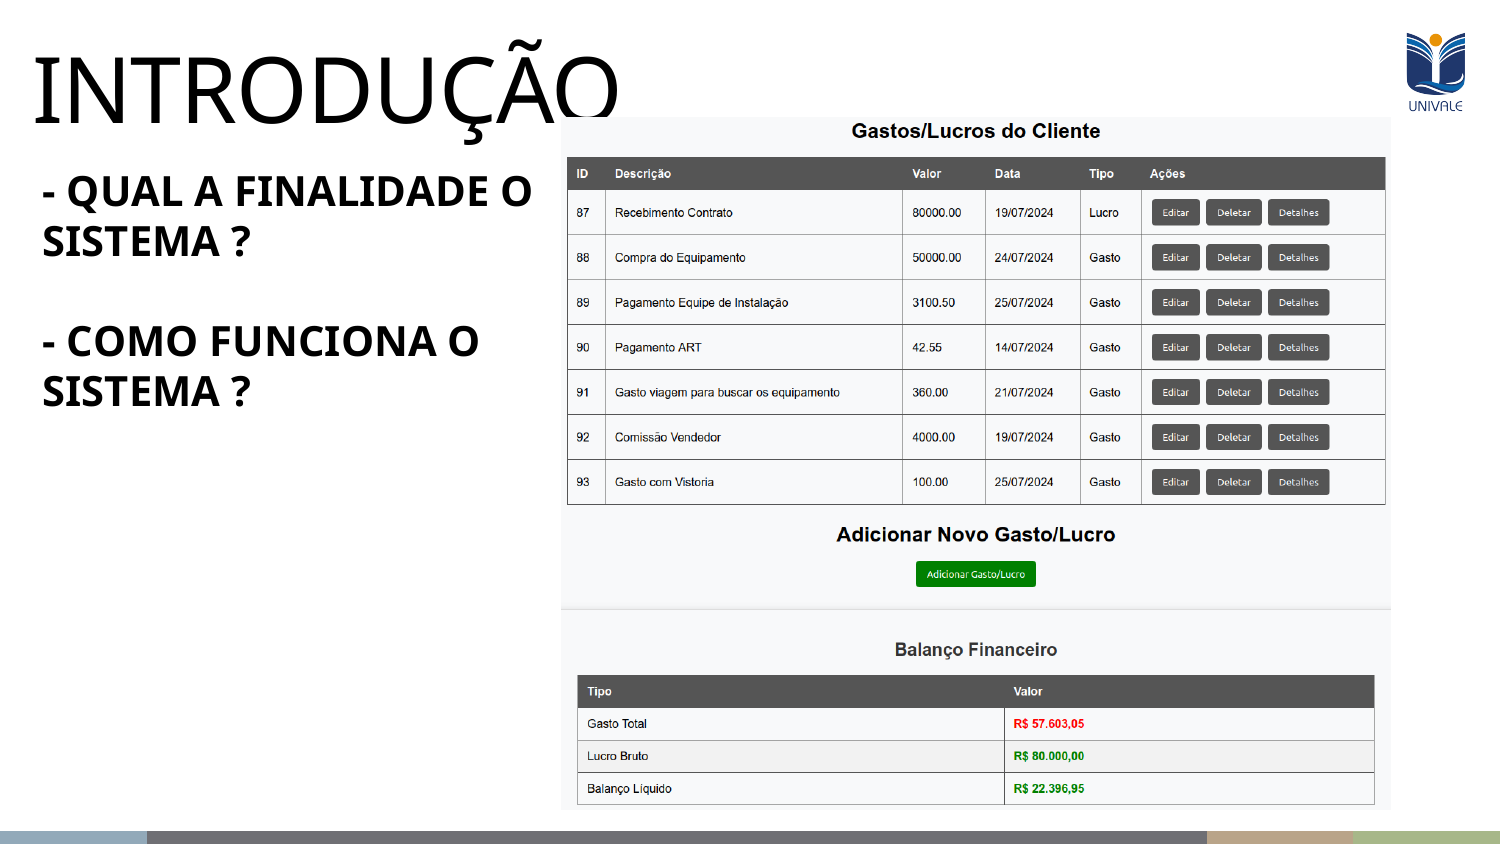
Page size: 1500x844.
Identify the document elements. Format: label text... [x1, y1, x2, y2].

text_box - QUAL A FINALIDADE O SISTEMA ? - COMO FUNCIONA O SISTEMA ? [27, 150, 561, 529]
title INTRODUÇÃO [17, 17, 793, 159]
picture [561, 26, 1482, 810]
